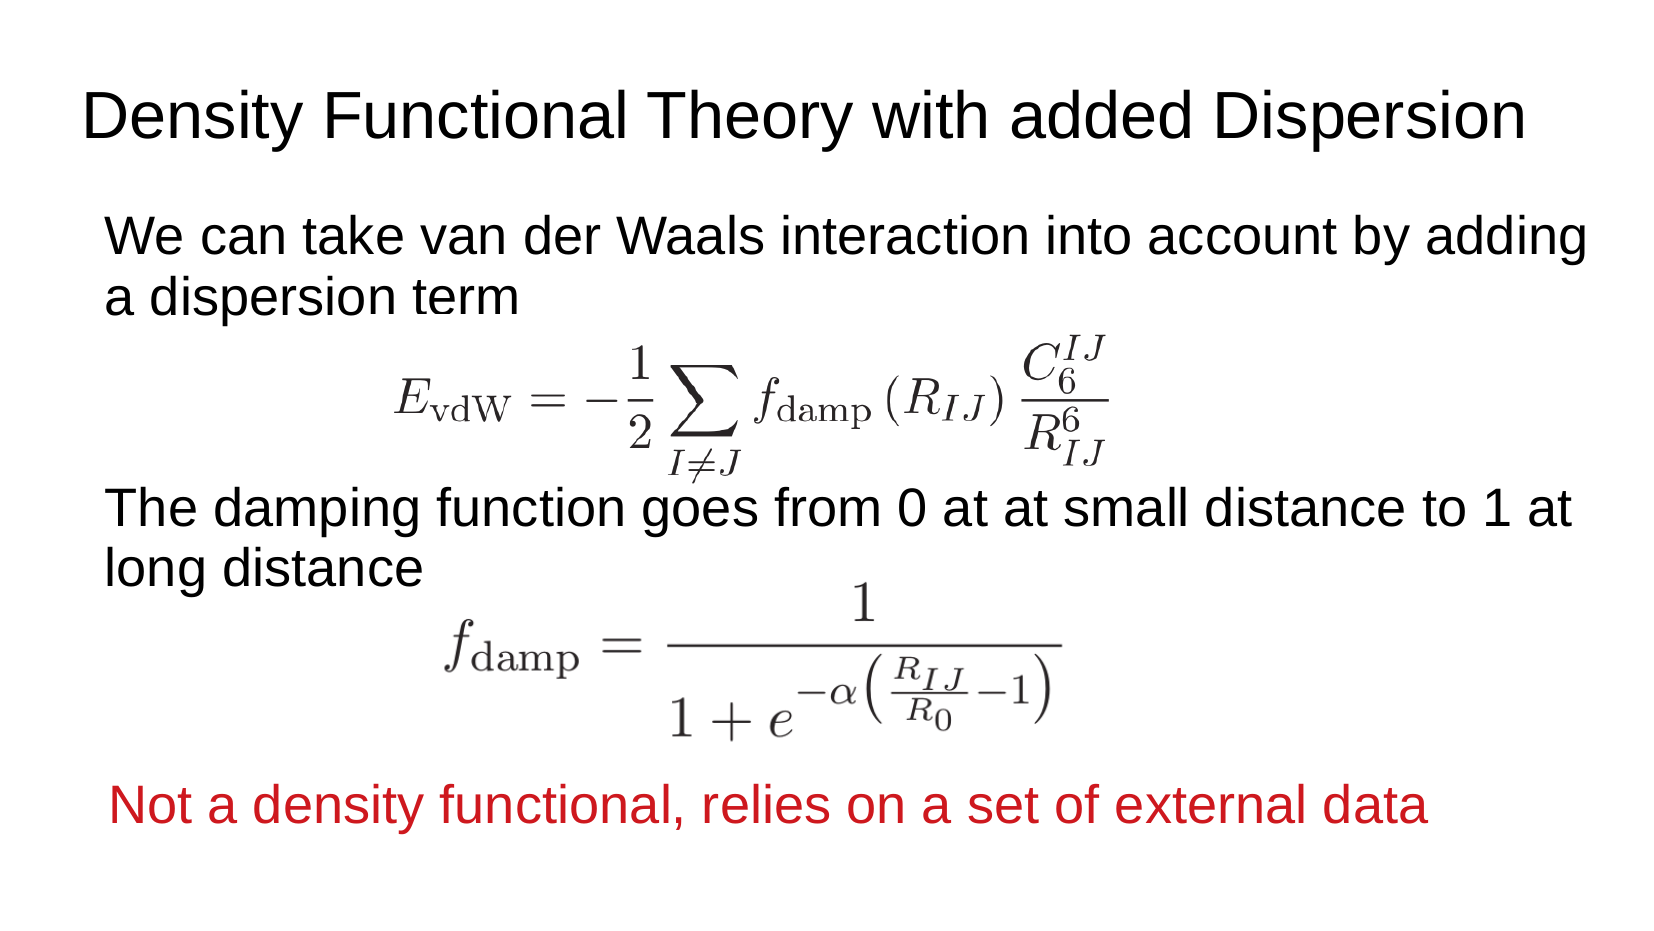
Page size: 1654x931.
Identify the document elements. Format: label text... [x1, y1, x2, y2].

text_box The damping function goes from 0 at at small distance to 1 at long distance [90, 469, 1606, 667]
title Density Functional Theory with added Dispersion [81, 37, 1570, 194]
picture [424, 550, 1074, 706]
text_box We can take van der Waals interaction into account by adding a dispersion term [90, 198, 1606, 395]
text_box Not a density functional, relies on a set of external data [48, 706, 1564, 903]
picture [361, 314, 1122, 469]
